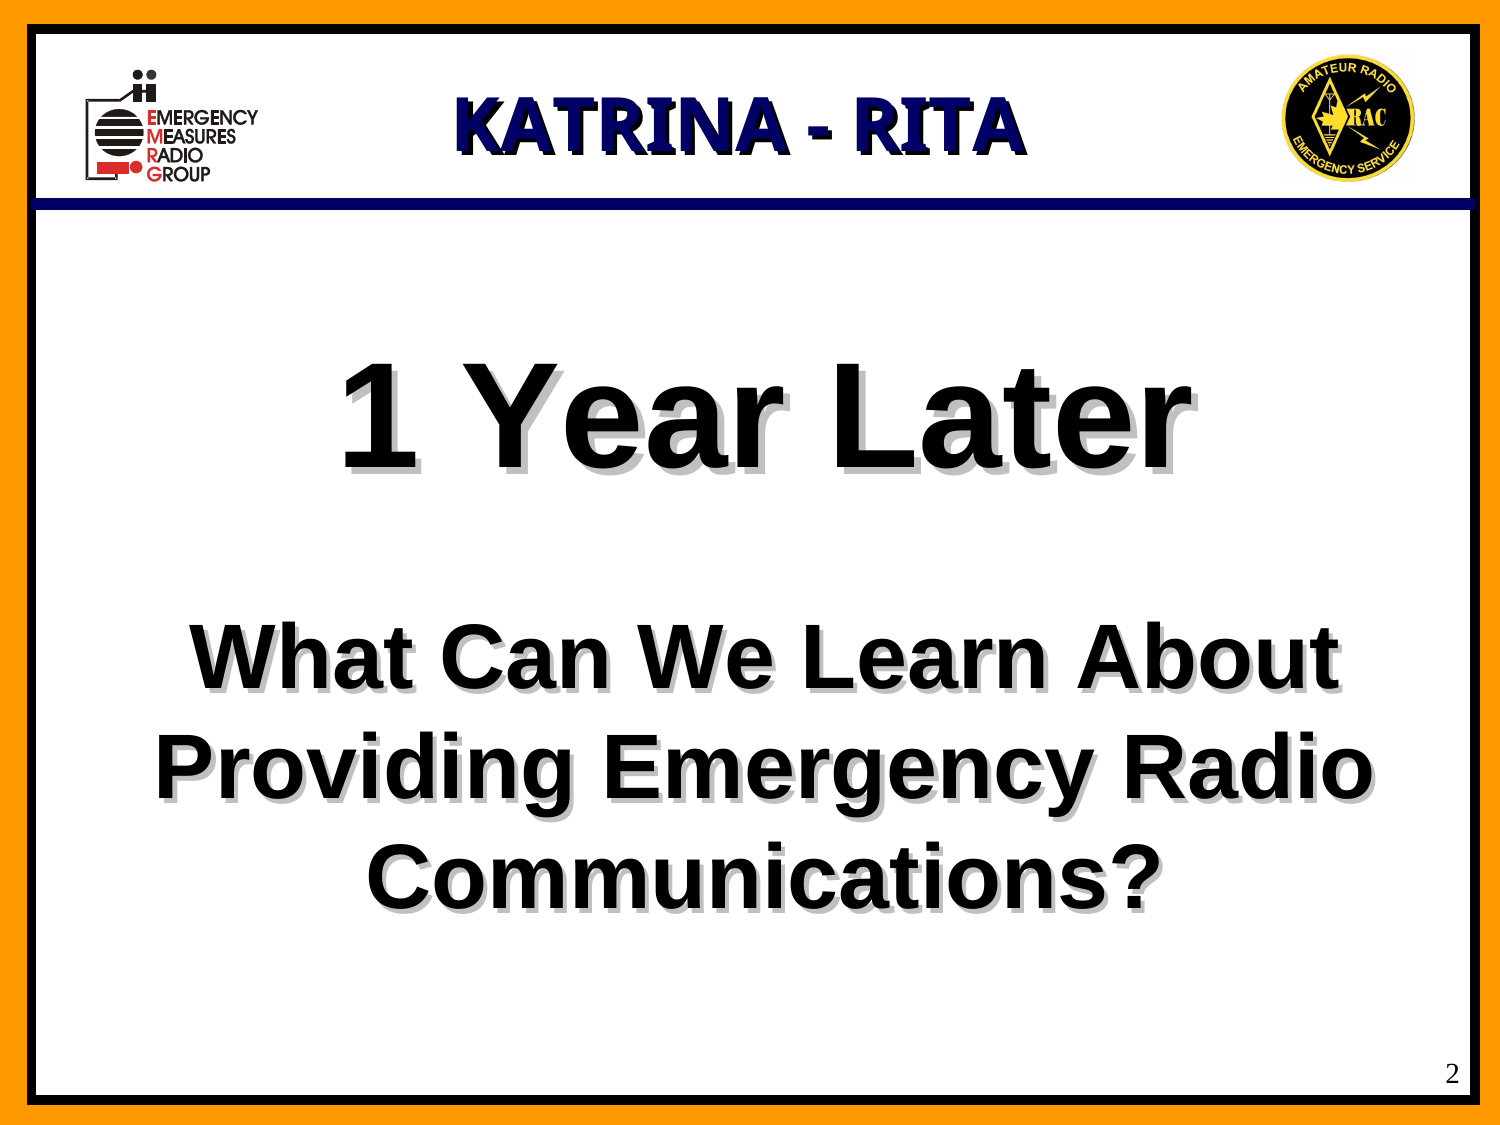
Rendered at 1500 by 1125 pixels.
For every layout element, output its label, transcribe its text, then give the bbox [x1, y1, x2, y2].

picture [1281, 54, 1415, 182]
text_box 1 Year Later What Can We Learn About Providing Emergency Radio Communications? [133, 309, 1398, 935]
text_box KATRINA - RITA [251, 68, 1225, 174]
